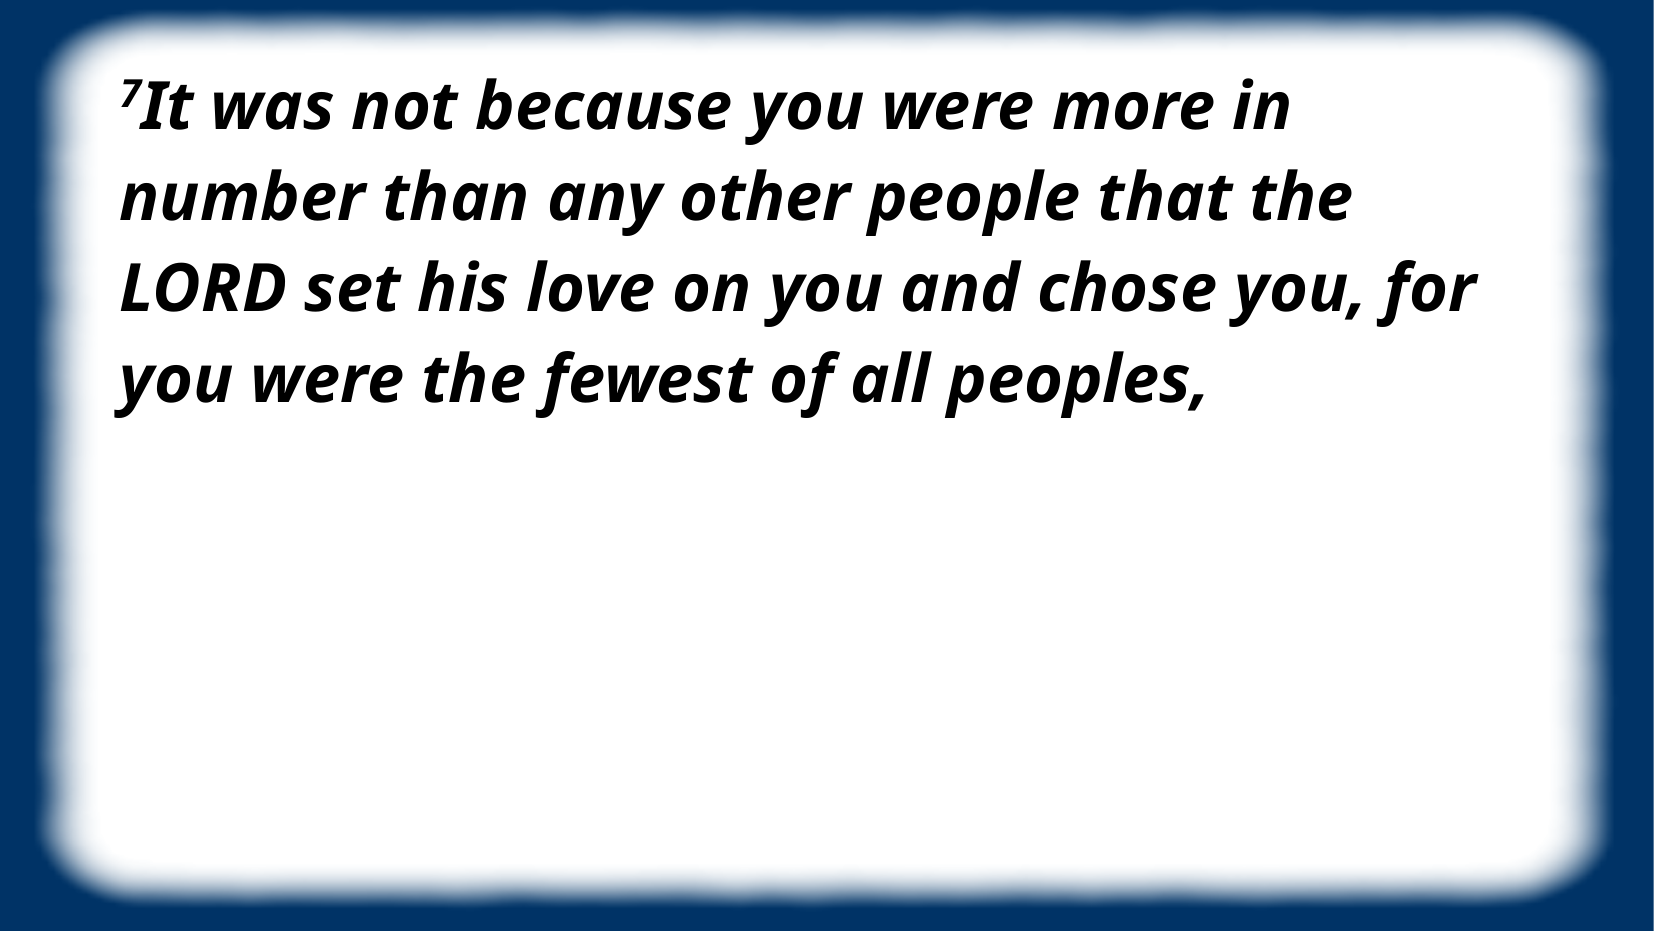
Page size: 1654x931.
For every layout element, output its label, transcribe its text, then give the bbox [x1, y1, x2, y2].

text_box 7It was not because you were more in number than any other people that the LORD set his love on you and chose you, for you were the fewest of all peoples, [105, 51, 1546, 422]
picture [0, 0, 1654, 931]
